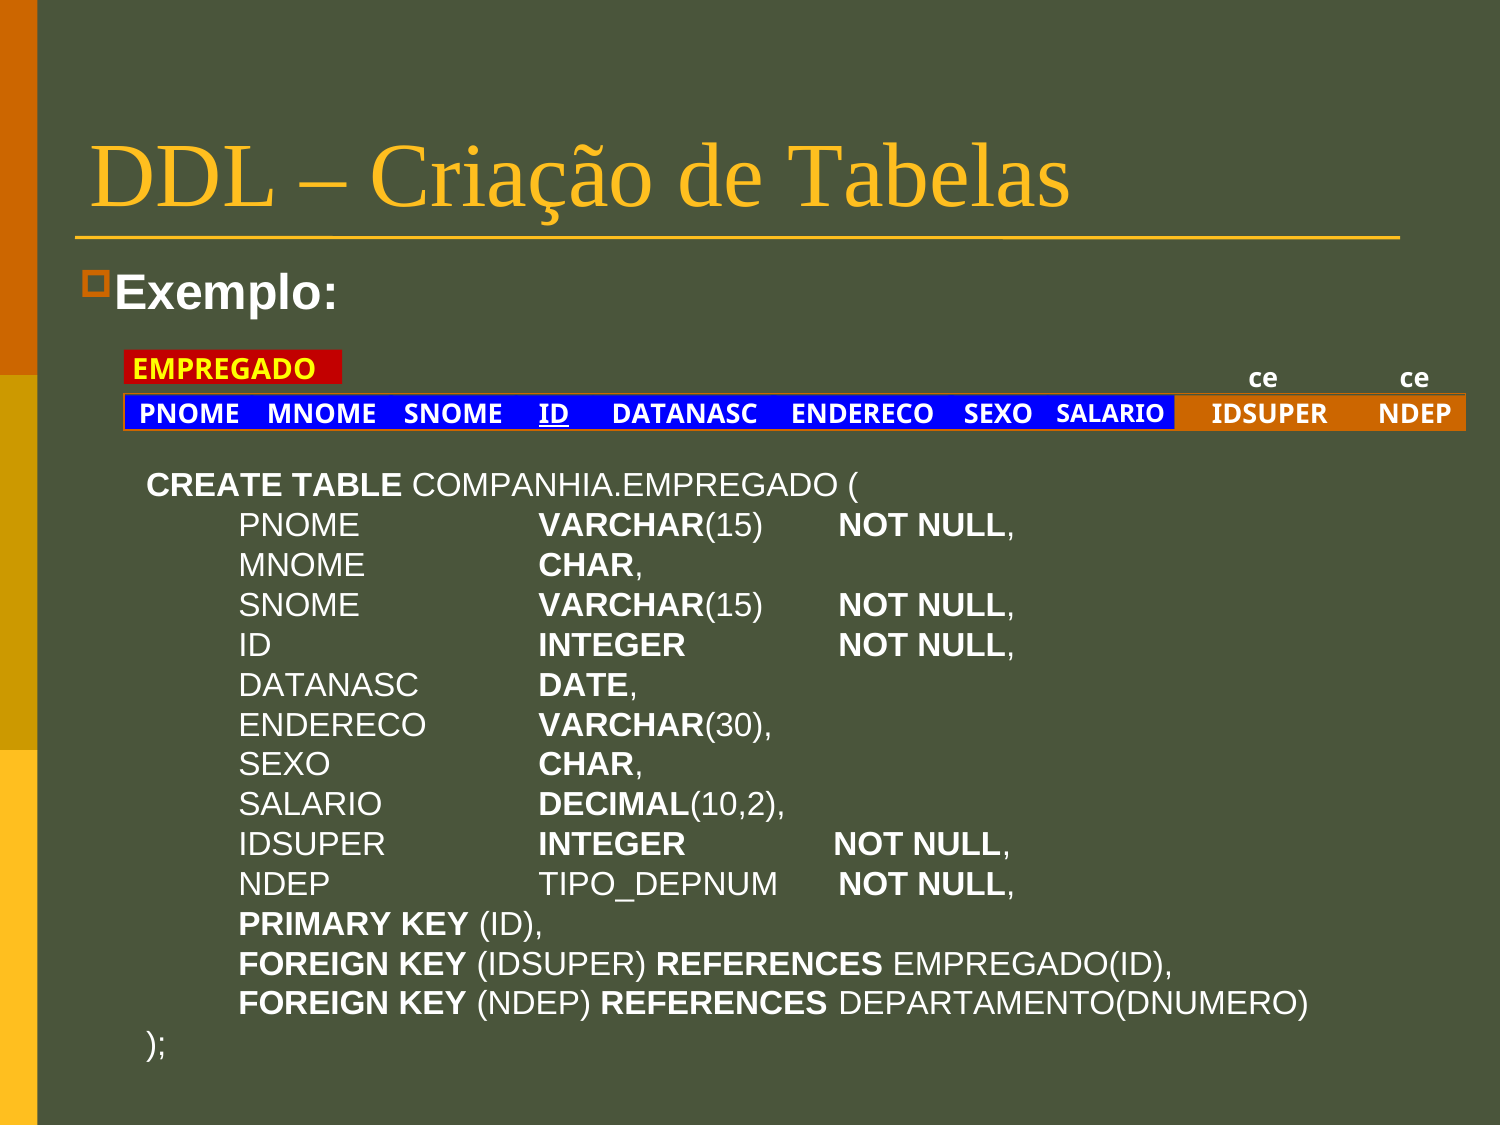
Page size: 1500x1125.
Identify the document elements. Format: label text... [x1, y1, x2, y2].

list CREATE TABLE COMPANHIA.EMPREGADO ( PNOME VARCHAR(15) NOT NULL, MNOME CHAR, SNOME VARCHAR(15) NOT NULL, ID INTEGER NOT NULL, DATANASC DATE, ENDERECO VARCHAR(30), SEXO CHAR, SALARIO DECIMAL(10,2), IDSUPER INTEGER NOT NULL, NDEP TIPO_DEPNUM NOT NULL, PRIMARY KEY (ID), FOREIGN KEY (IDSUPER) REFERENCES EMPREGADO(ID), FOREIGN KEY (NDEP) REFERENCES DEPARTAMENTO(DNUMERO) ); [75, 455, 1426, 1094]
text_box ce [1399, 360, 1430, 393]
text_box SEXO [948, 395, 1047, 429]
text_box Exemplo: [64, 263, 354, 327]
text_box DATANASC [592, 395, 771, 429]
text_box ENDERECO [771, 395, 948, 429]
text_box MNOME [250, 395, 389, 429]
text_box PNOME [125, 395, 250, 429]
text_box ce [1245, 360, 1281, 393]
text_box ID [514, 395, 592, 429]
text_box SNOME [389, 395, 514, 429]
text_box IDSUPER [1174, 395, 1364, 430]
text_box SALARIO [1047, 395, 1174, 429]
text_box NDEP [1364, 395, 1466, 430]
text_box EMPREGADO [123, 349, 343, 384]
title DDL – Criação de Tabelas [75, 45, 1426, 233]
